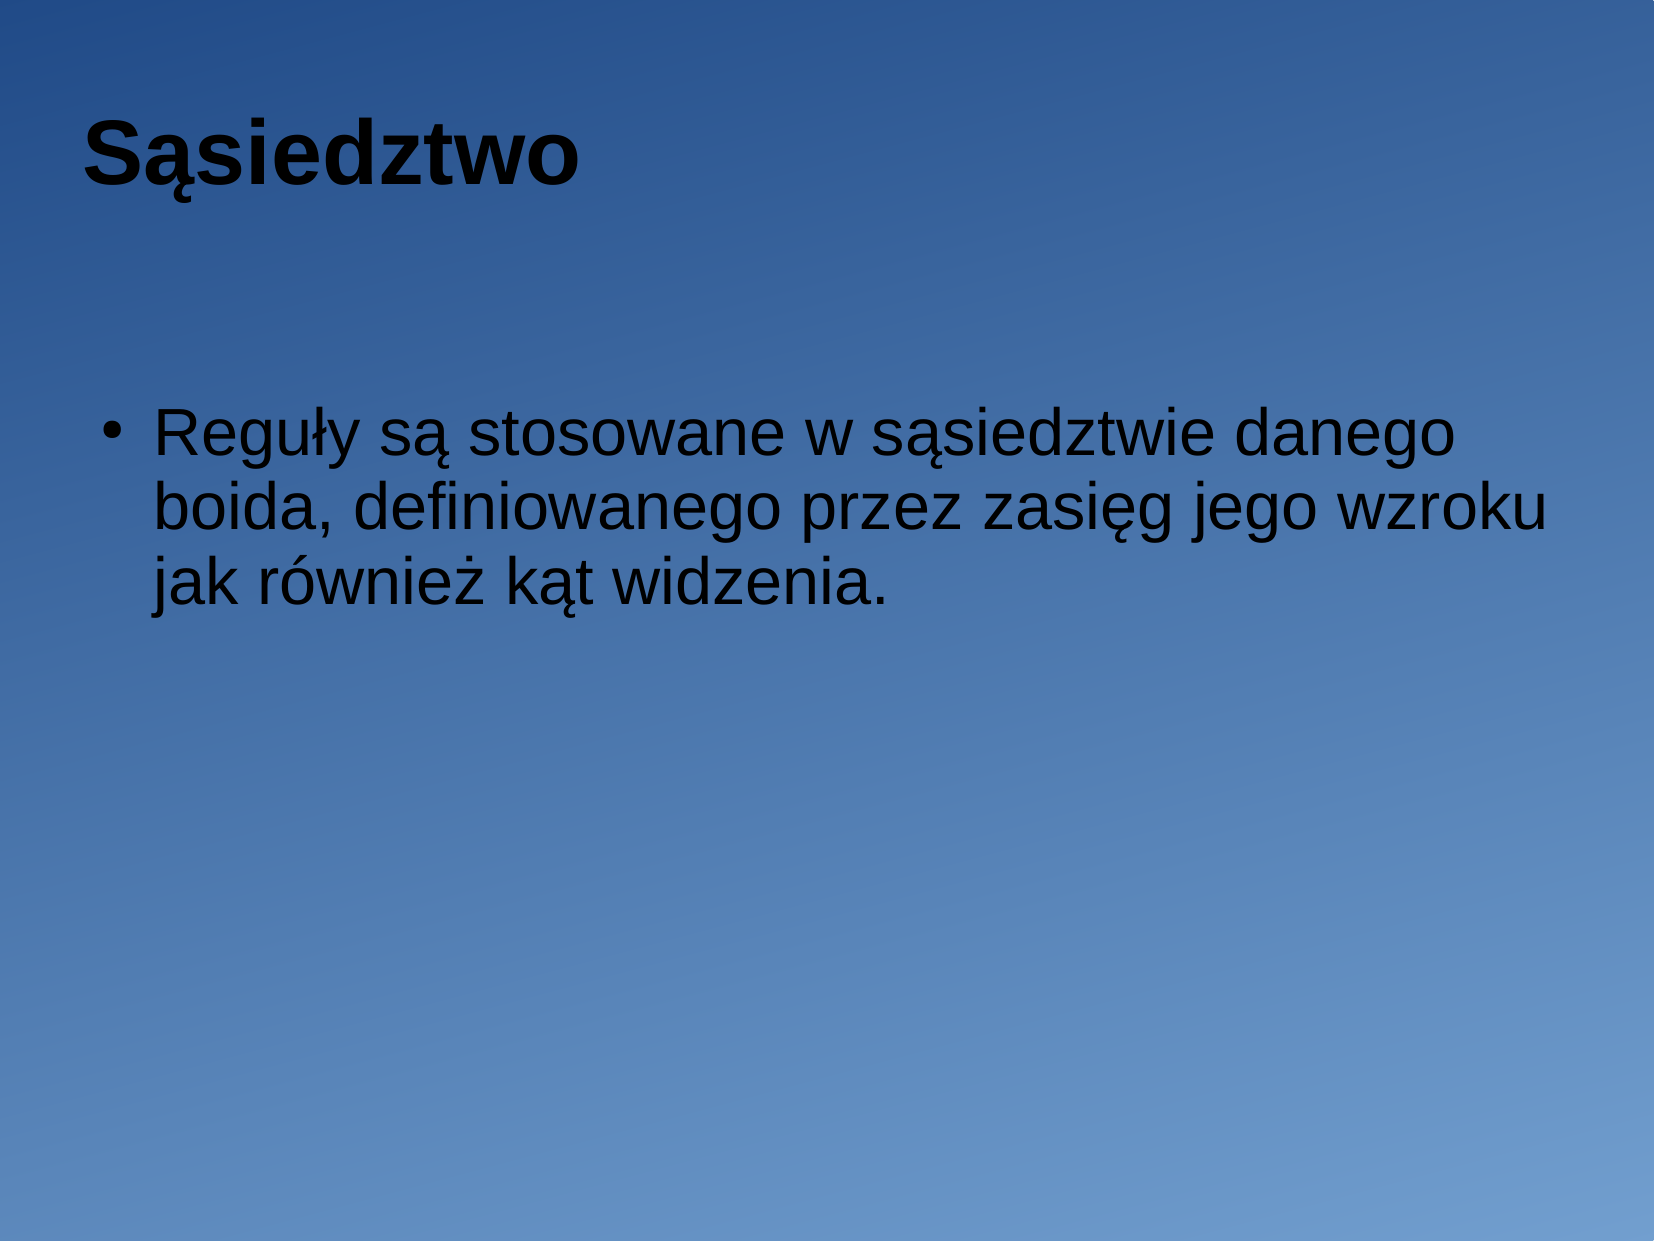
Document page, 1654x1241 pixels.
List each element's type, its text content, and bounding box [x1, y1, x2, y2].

title Sąsiedztwo [82, 49, 1571, 257]
list Reguły są stosowane w sąsiedztwie danego boida, definiowanego przez zasięg jego wzroku jak również kąt widzenia. [82, 290, 1571, 1010]
